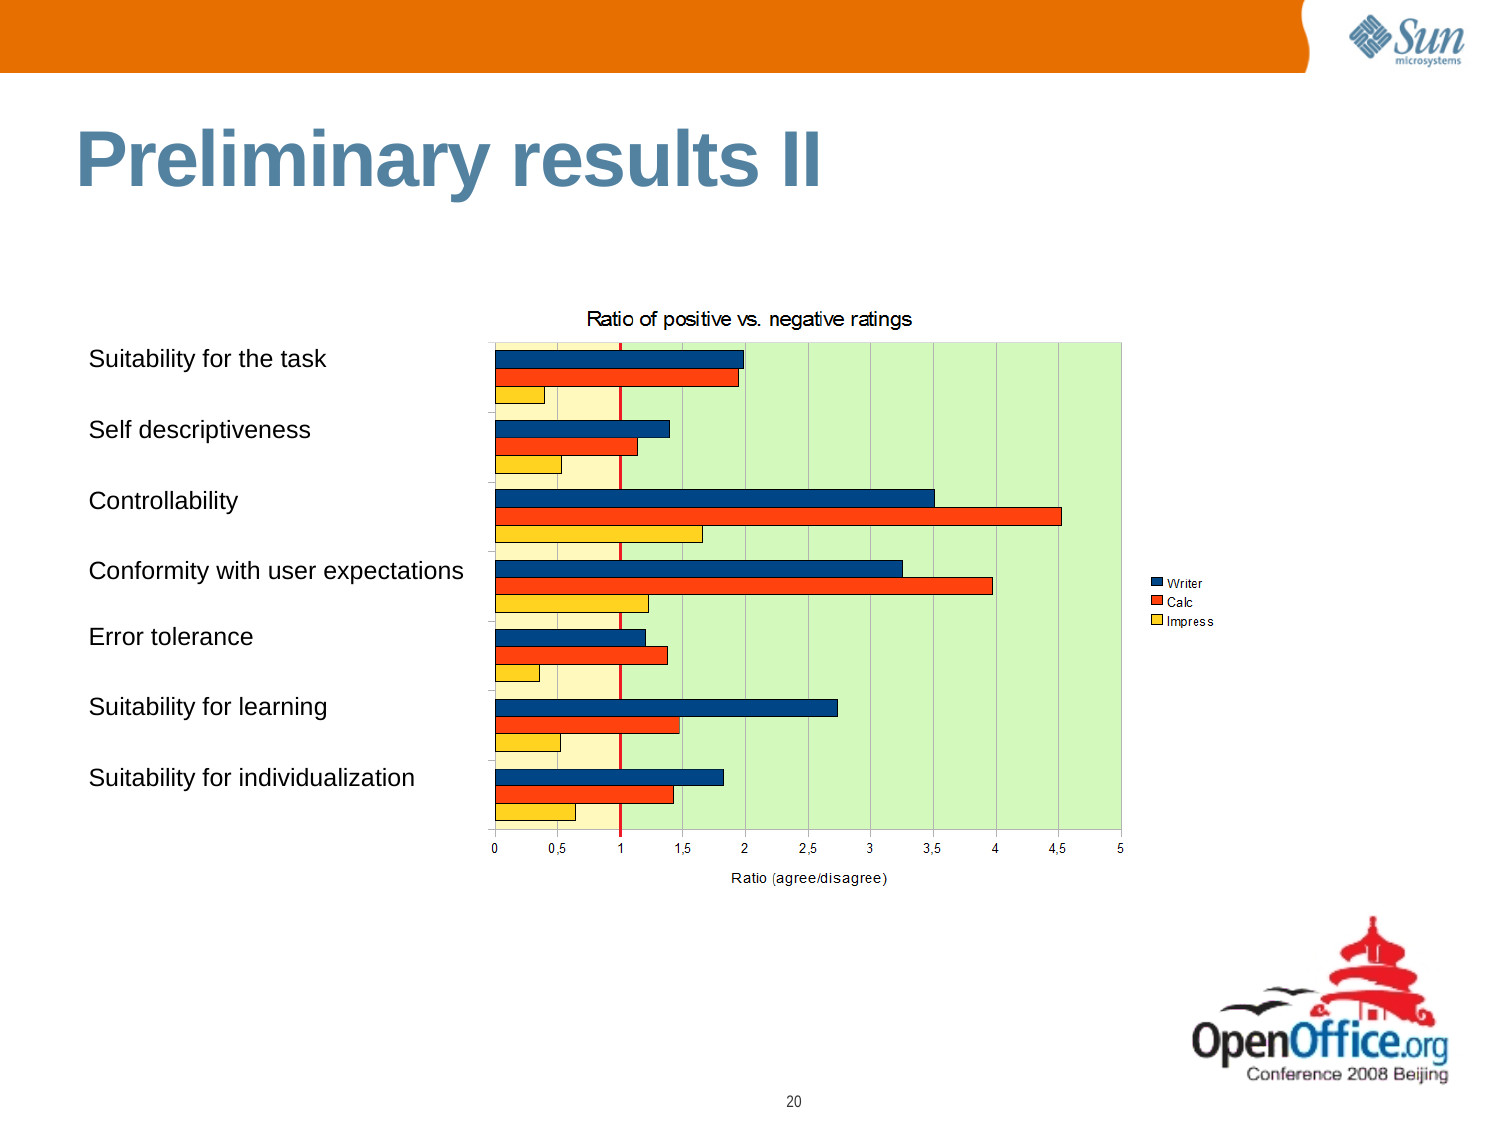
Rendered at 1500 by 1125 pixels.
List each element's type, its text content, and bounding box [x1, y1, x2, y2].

title Preliminary results II [75, 123, 1437, 227]
text_box Suitability for individualization [88, 767, 488, 821]
text_box Error tolerance [88, 625, 488, 680]
picture [256, 295, 1463, 1105]
text_box Suitability for learning [88, 696, 488, 751]
text_box Self descriptiveness [88, 419, 488, 473]
text_box Conformity with user expectations [88, 561, 488, 615]
text_box Suitability for the task [88, 348, 488, 402]
text_box Controllability [88, 490, 488, 544]
picture [0, 0, 1500, 73]
